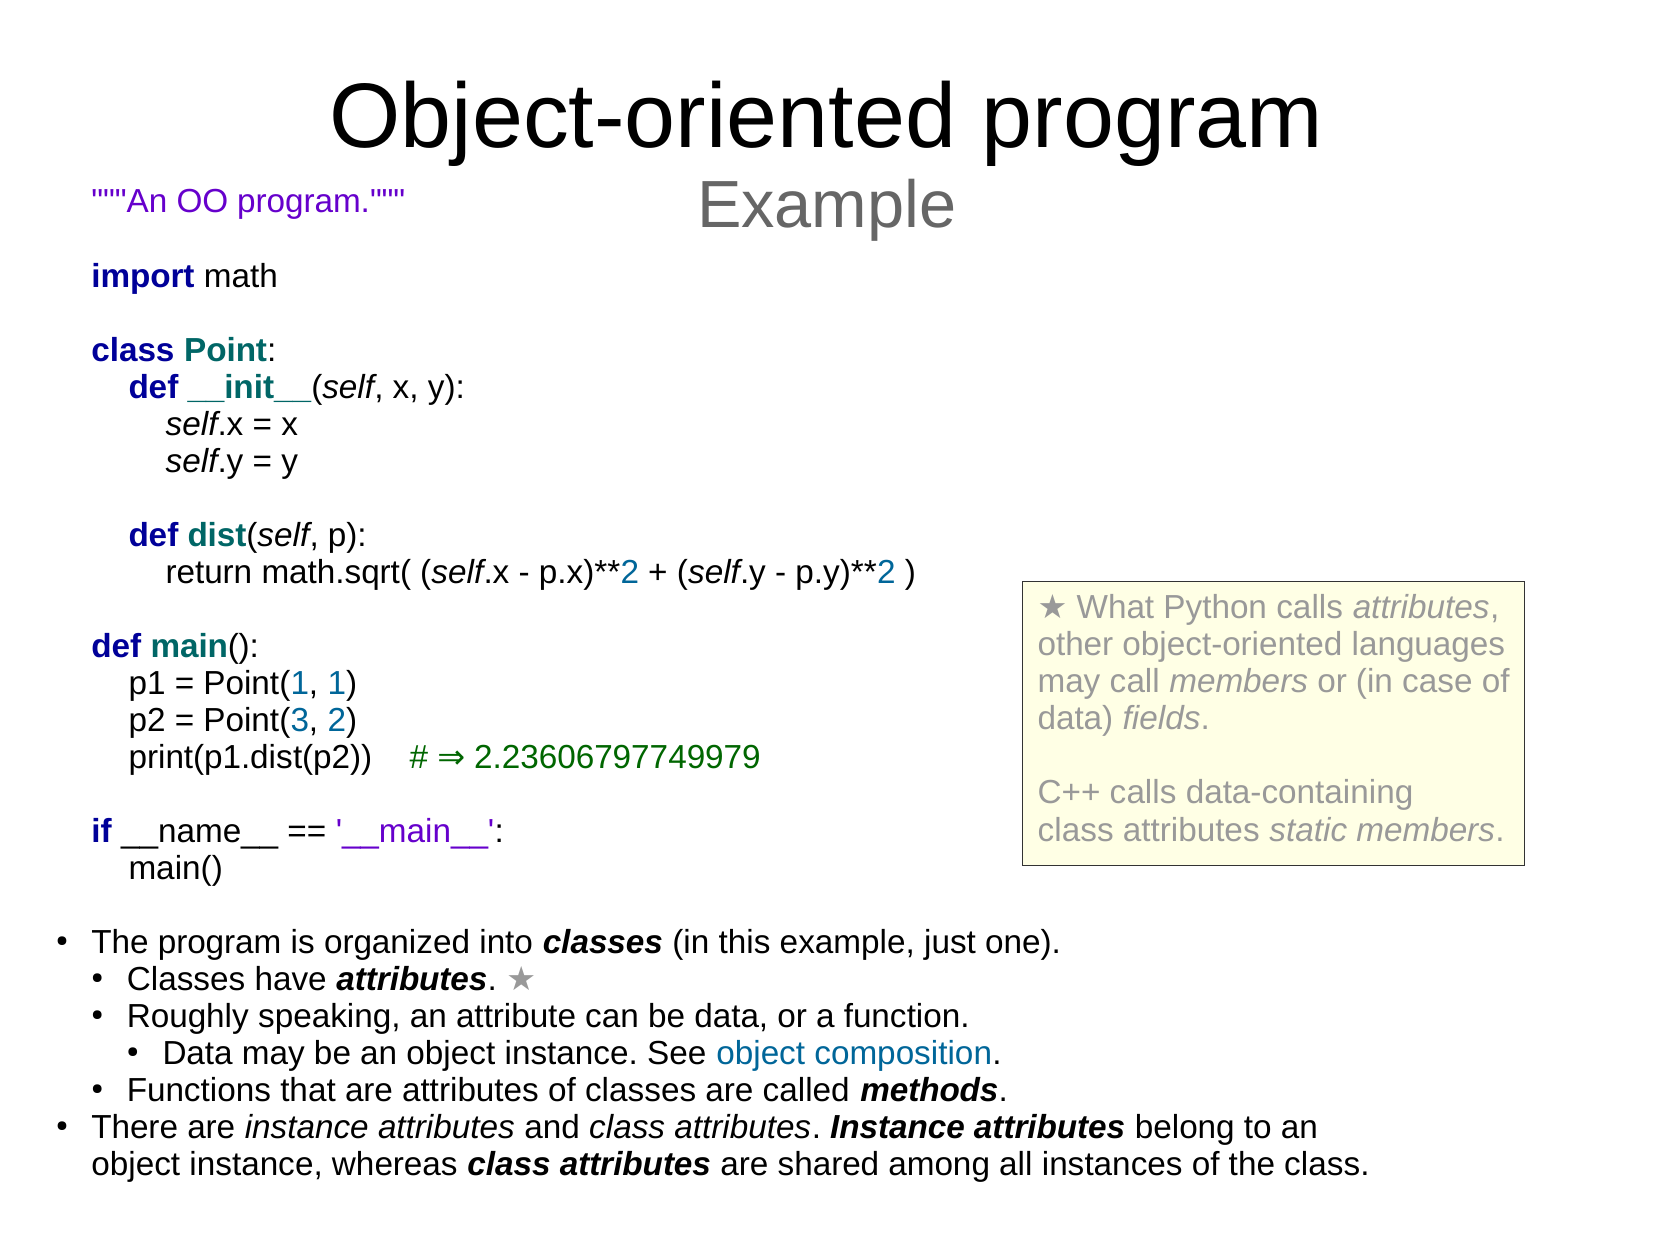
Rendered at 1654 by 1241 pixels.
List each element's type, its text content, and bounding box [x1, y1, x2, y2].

text_box """An OO program.""" import math class Point: def __init__(self, x, y): self.x = x self.y = y def dist(self, p): return math.sqrt( (self.x - p.x)**2 + (self.y - p.y)**2 ) def main(): p1 = Point(1, 1) p2 = Point(3, 2) print(p1.dist(p2)) # ⇒ 2.23606797749979 if __name__ == '__main__': main() The program is organized into classes (in this example, just one). Classes have attributes. ★ Roughly speaking, an attribute can be data, or a function. Data may be an object instance. See object composition. Functions that are attributes of classes are called methods. There are instance attributes and class attributes. Instance attributes belong to an object instance, whereas class attributes are shared among all instances of the class. [41, 175, 1519, 1241]
text_box ★ What Python calls attributes, other object-oriented languages may call members or (in case of data) fields. C++ calls data-containing class attributes static members. [1022, 581, 1525, 866]
title Object-oriented program Example [82, 49, 1571, 257]
